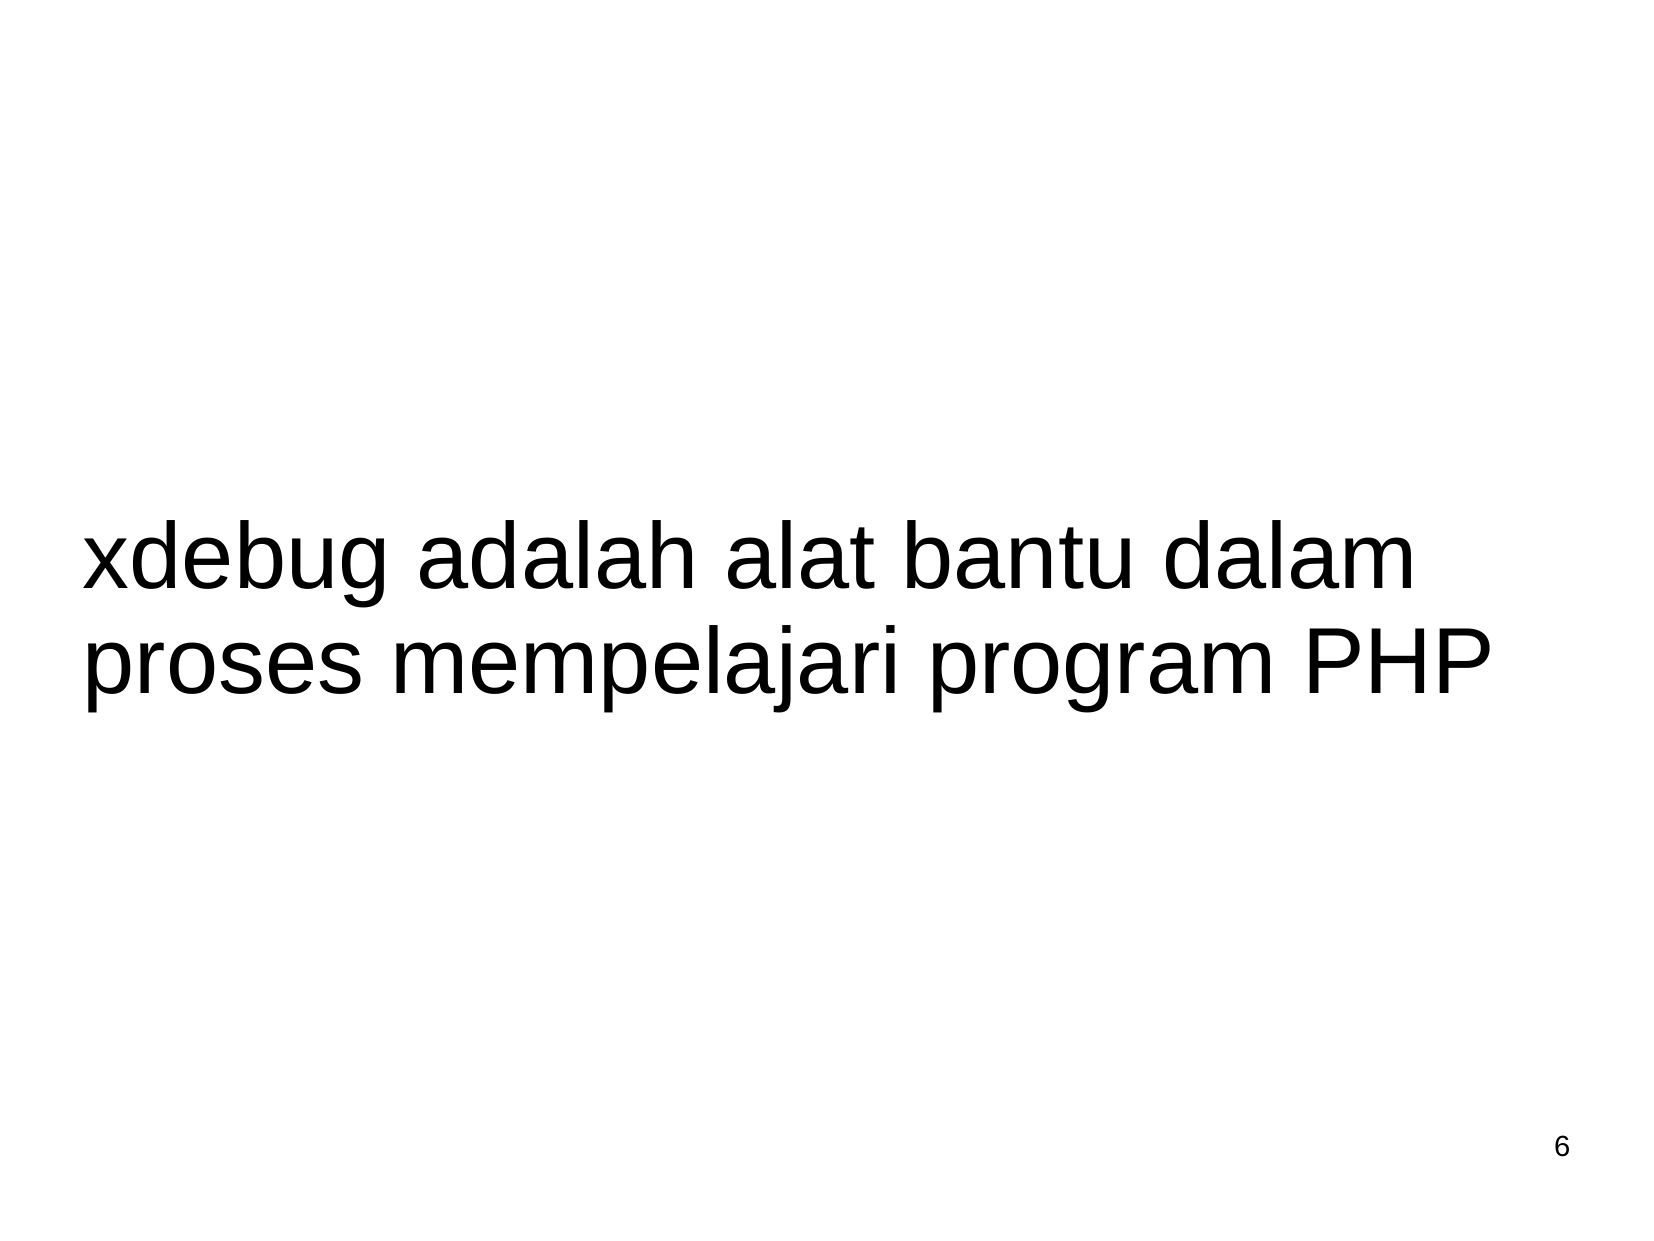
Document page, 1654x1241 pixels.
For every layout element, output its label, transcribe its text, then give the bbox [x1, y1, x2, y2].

subtitle xdebug adalah alat bantu dalam proses mempelajari program PHP [82, 248, 1538, 969]
